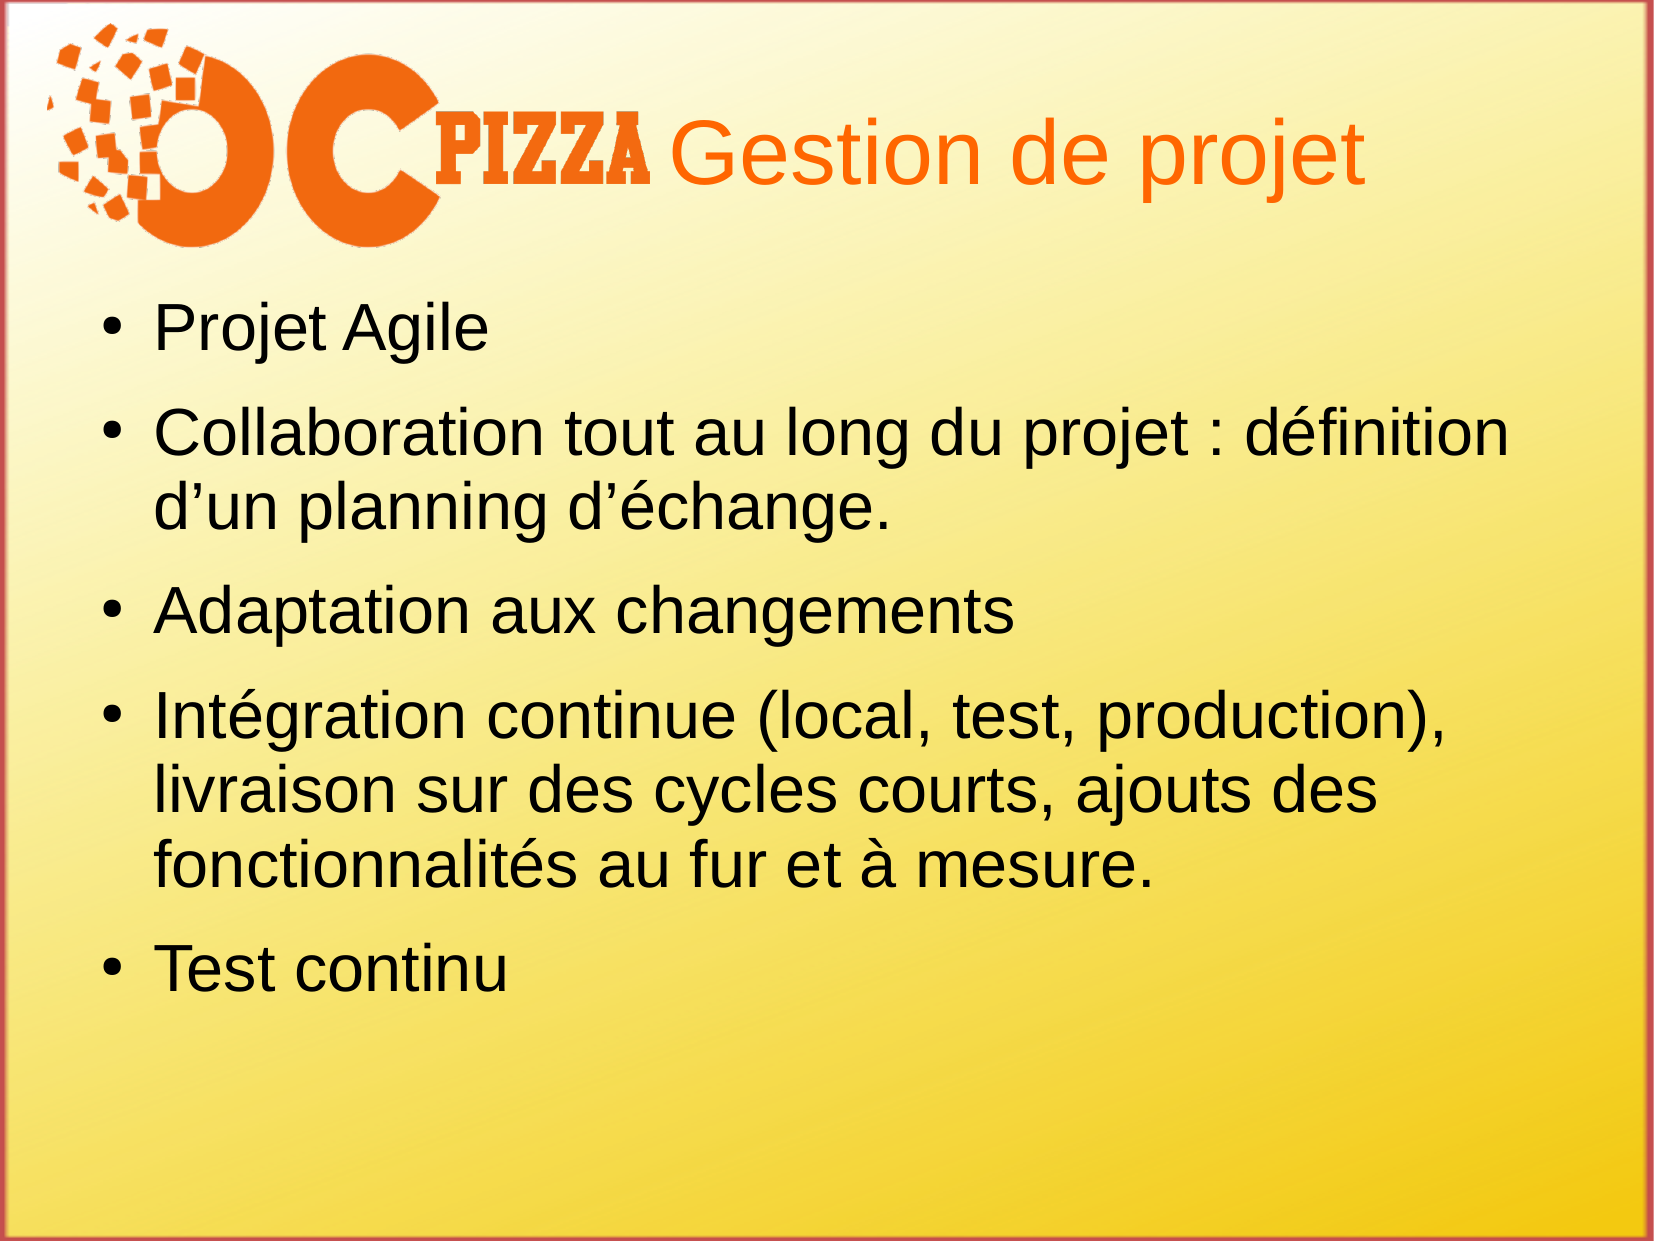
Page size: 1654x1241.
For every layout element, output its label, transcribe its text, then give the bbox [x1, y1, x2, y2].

title Gestion de projet [650, 49, 1571, 257]
list Projet Agile Collaboration tout au long du projet : définition d’un planning d’échange. Adaptation aux changements Intégration continue (local, test, production), livraison sur des cycles courts, ajouts des fonctionnalités au fur et à mesure. Test continu [82, 290, 1571, 1010]
picture [0, 0, 1654, 1241]
